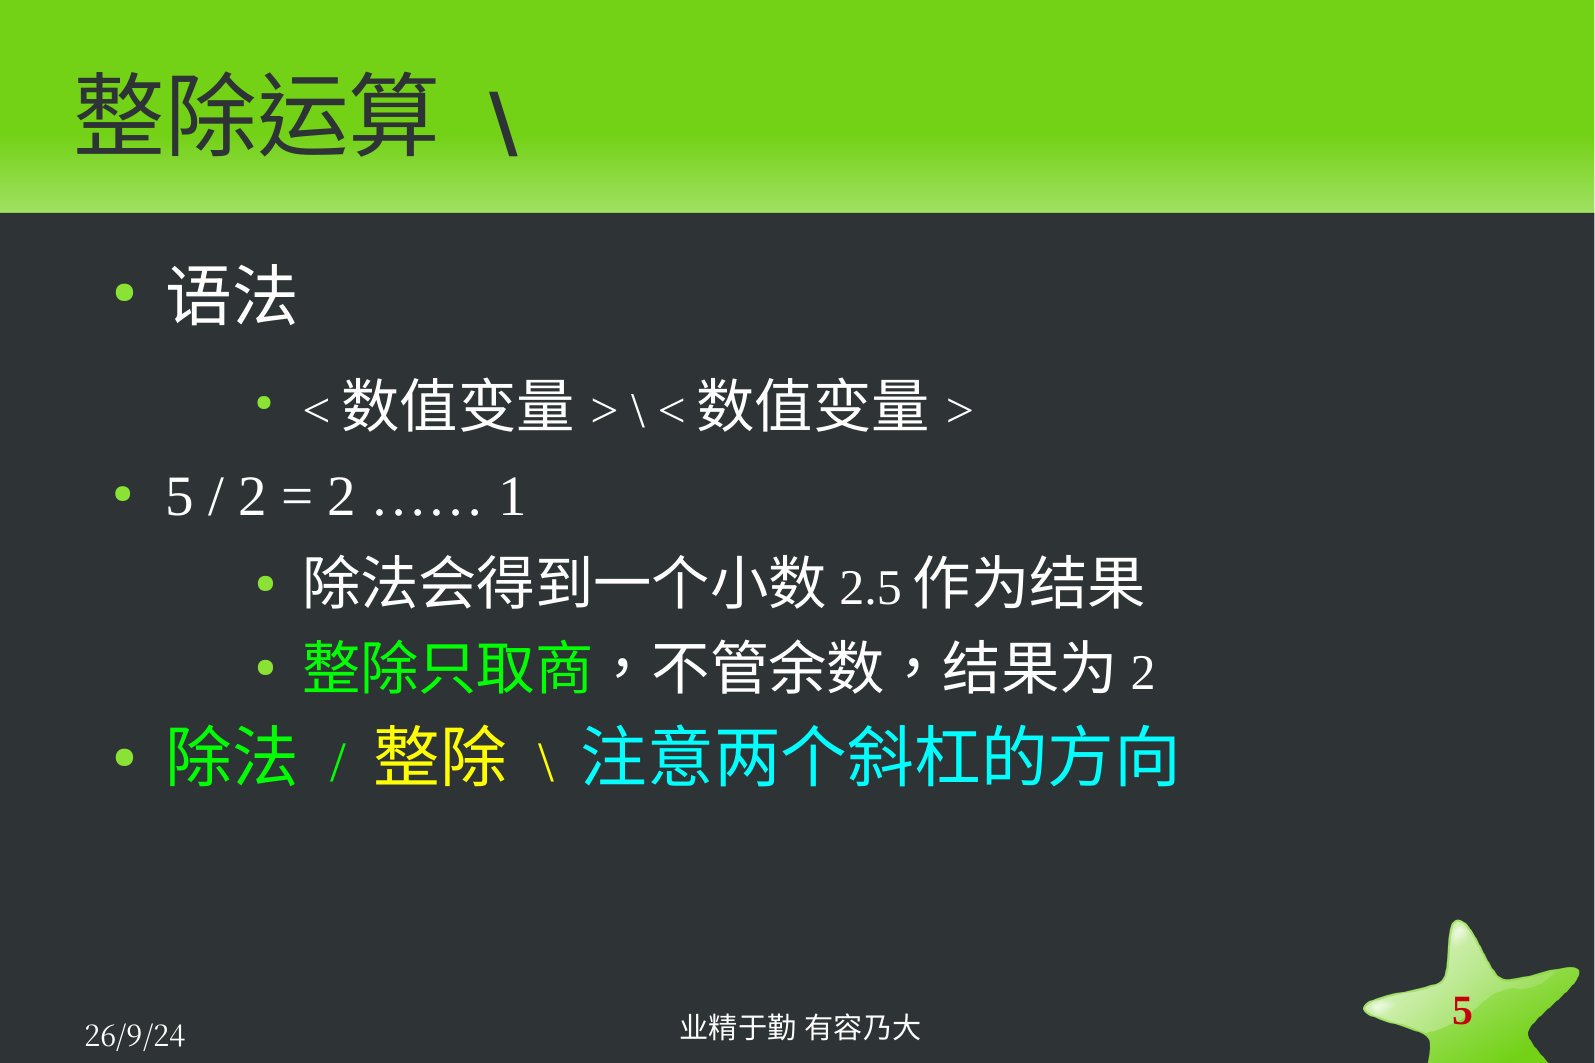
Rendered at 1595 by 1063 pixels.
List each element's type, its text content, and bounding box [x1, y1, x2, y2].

picture [0, 0, 1595, 1063]
title 整除运算 \ [74, 25, 1510, 203]
list 语法 <数值变量> \ <数值变量> 5 / 2 = 2 …… 1 除法会得到一个小数2.5作为结果 整除只取商，不管余数，结果为2 除法 / 整除 \ 注意两个斜杠的方向 [79, 248, 1515, 951]
